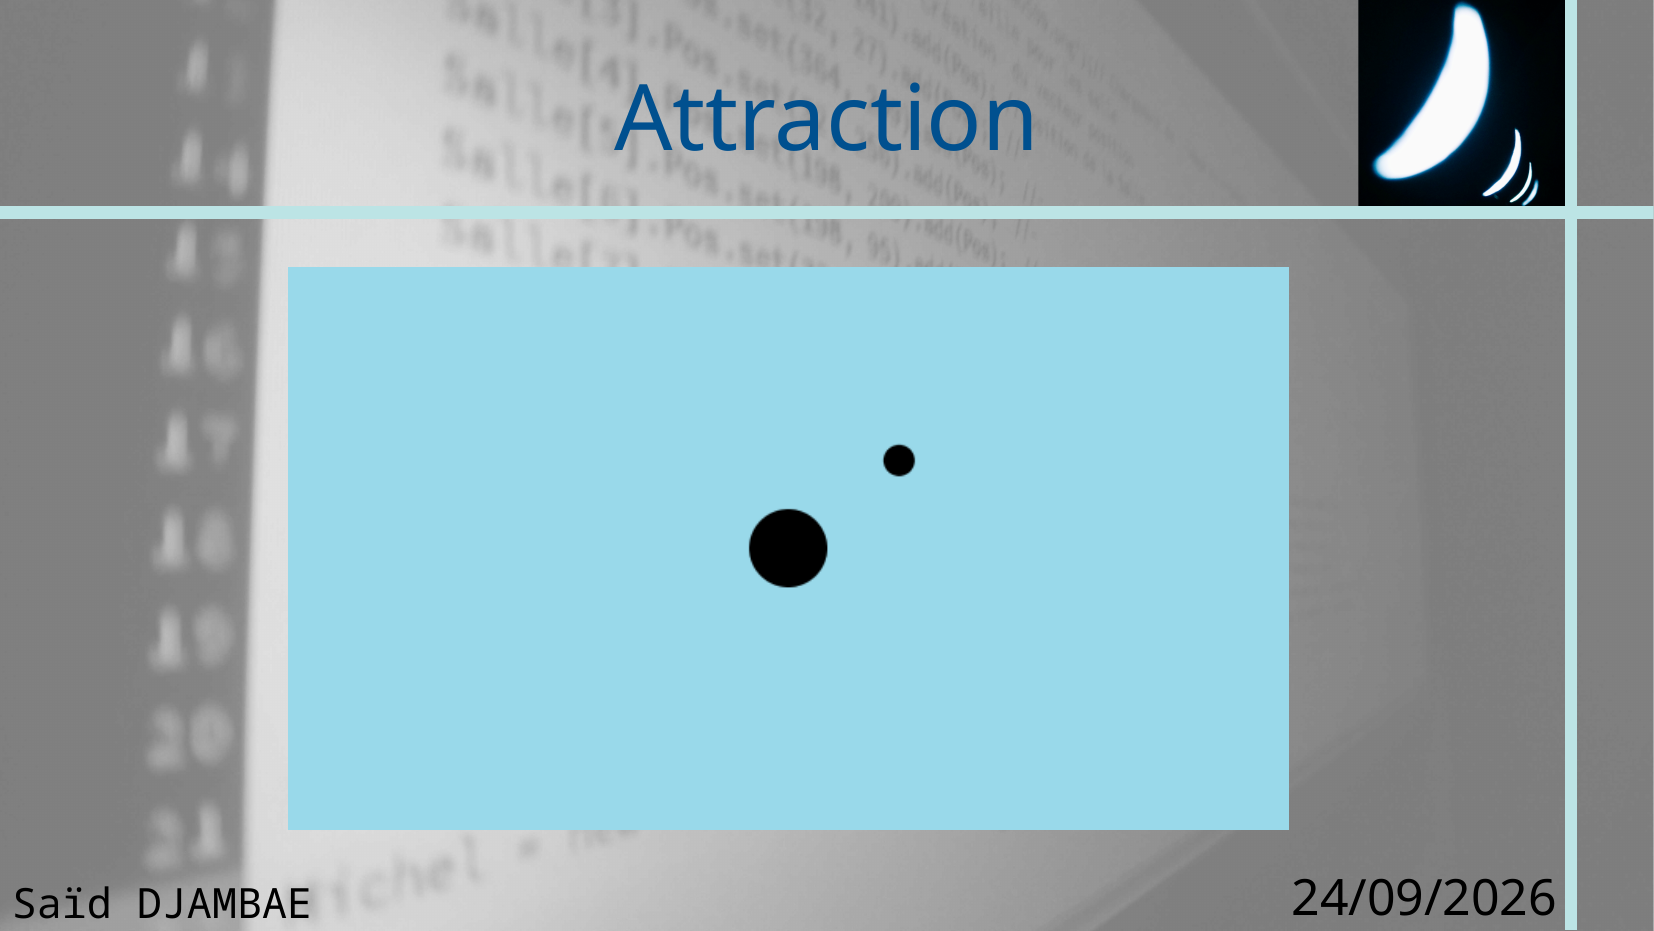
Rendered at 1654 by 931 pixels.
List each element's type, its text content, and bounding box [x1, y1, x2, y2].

title Attraction [82, 37, 1571, 193]
picture [1577, 0, 1654, 206]
picture [0, 0, 1565, 206]
picture [0, 219, 1654, 931]
